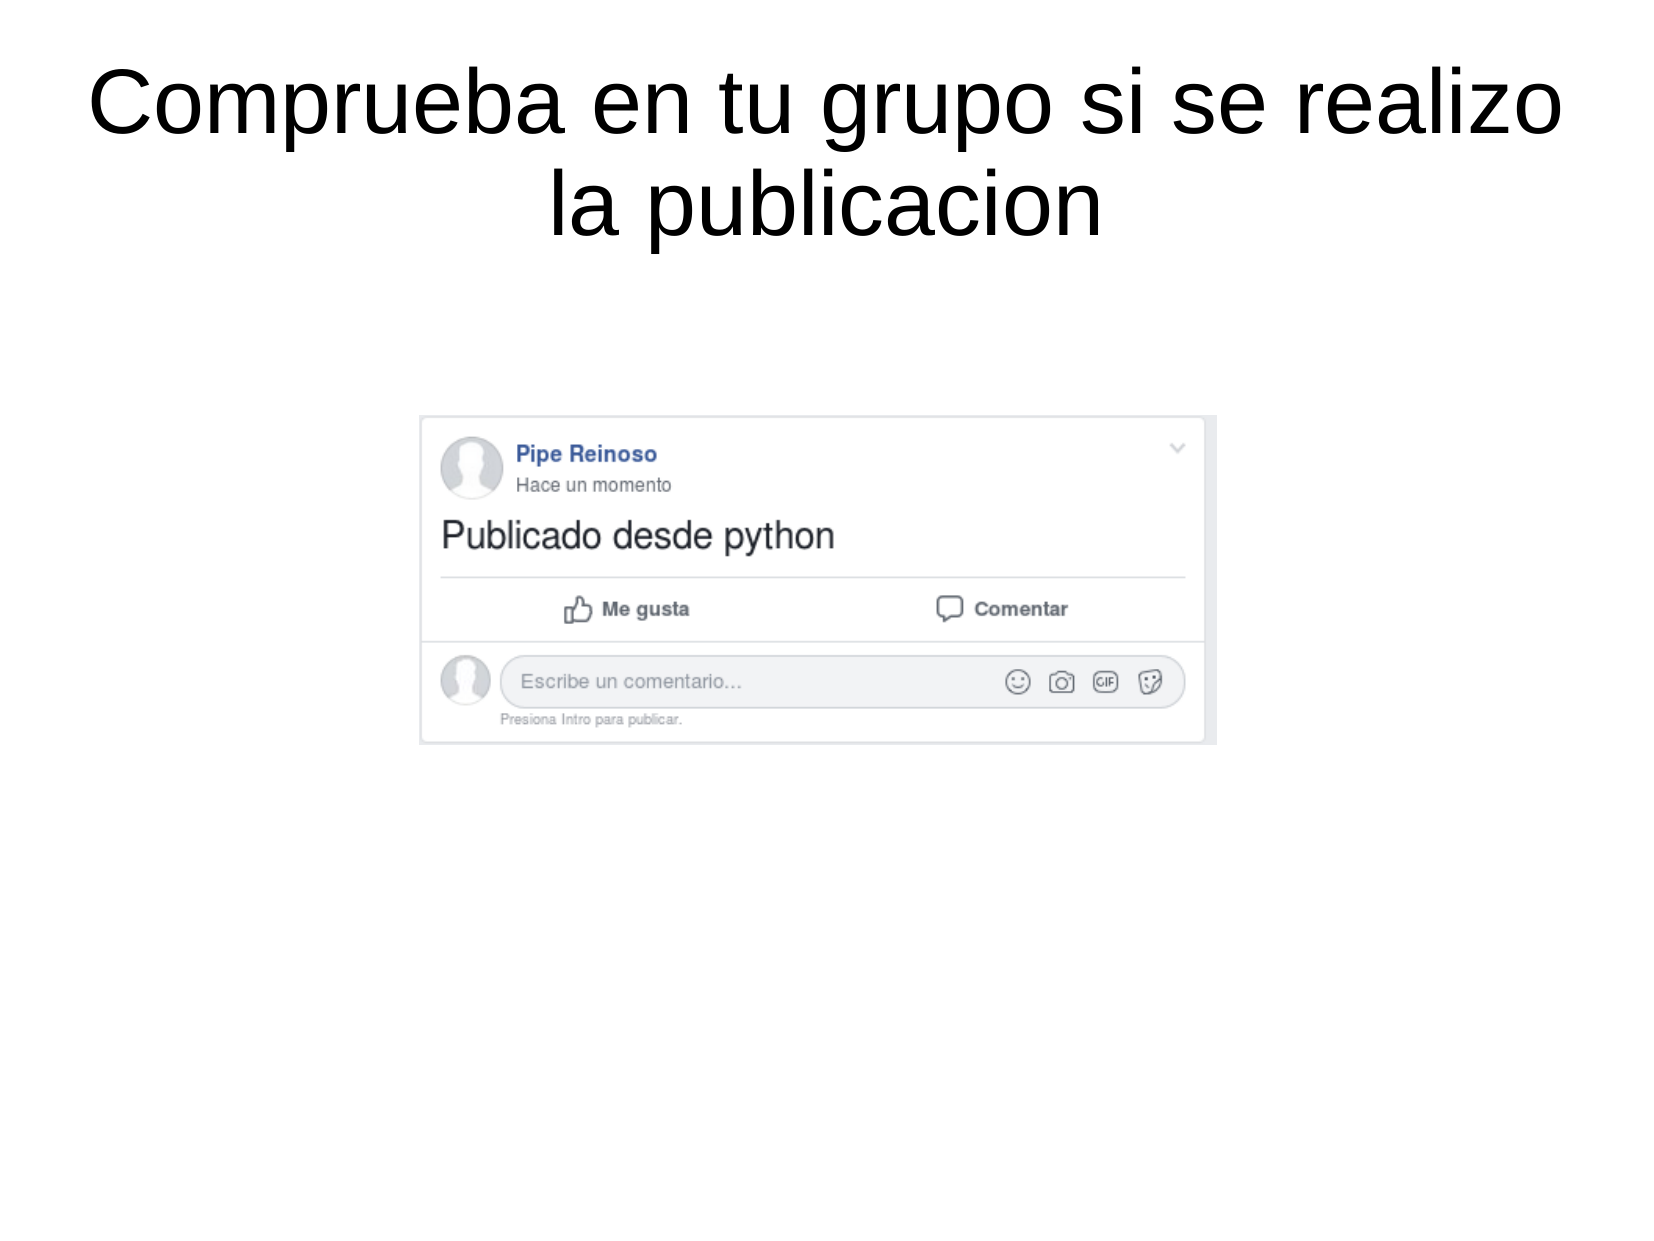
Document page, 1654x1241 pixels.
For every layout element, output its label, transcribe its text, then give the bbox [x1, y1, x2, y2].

picture [419, 415, 1217, 745]
title Comprueba en tu grupo si se realizo la publicacion [82, 49, 1571, 257]
